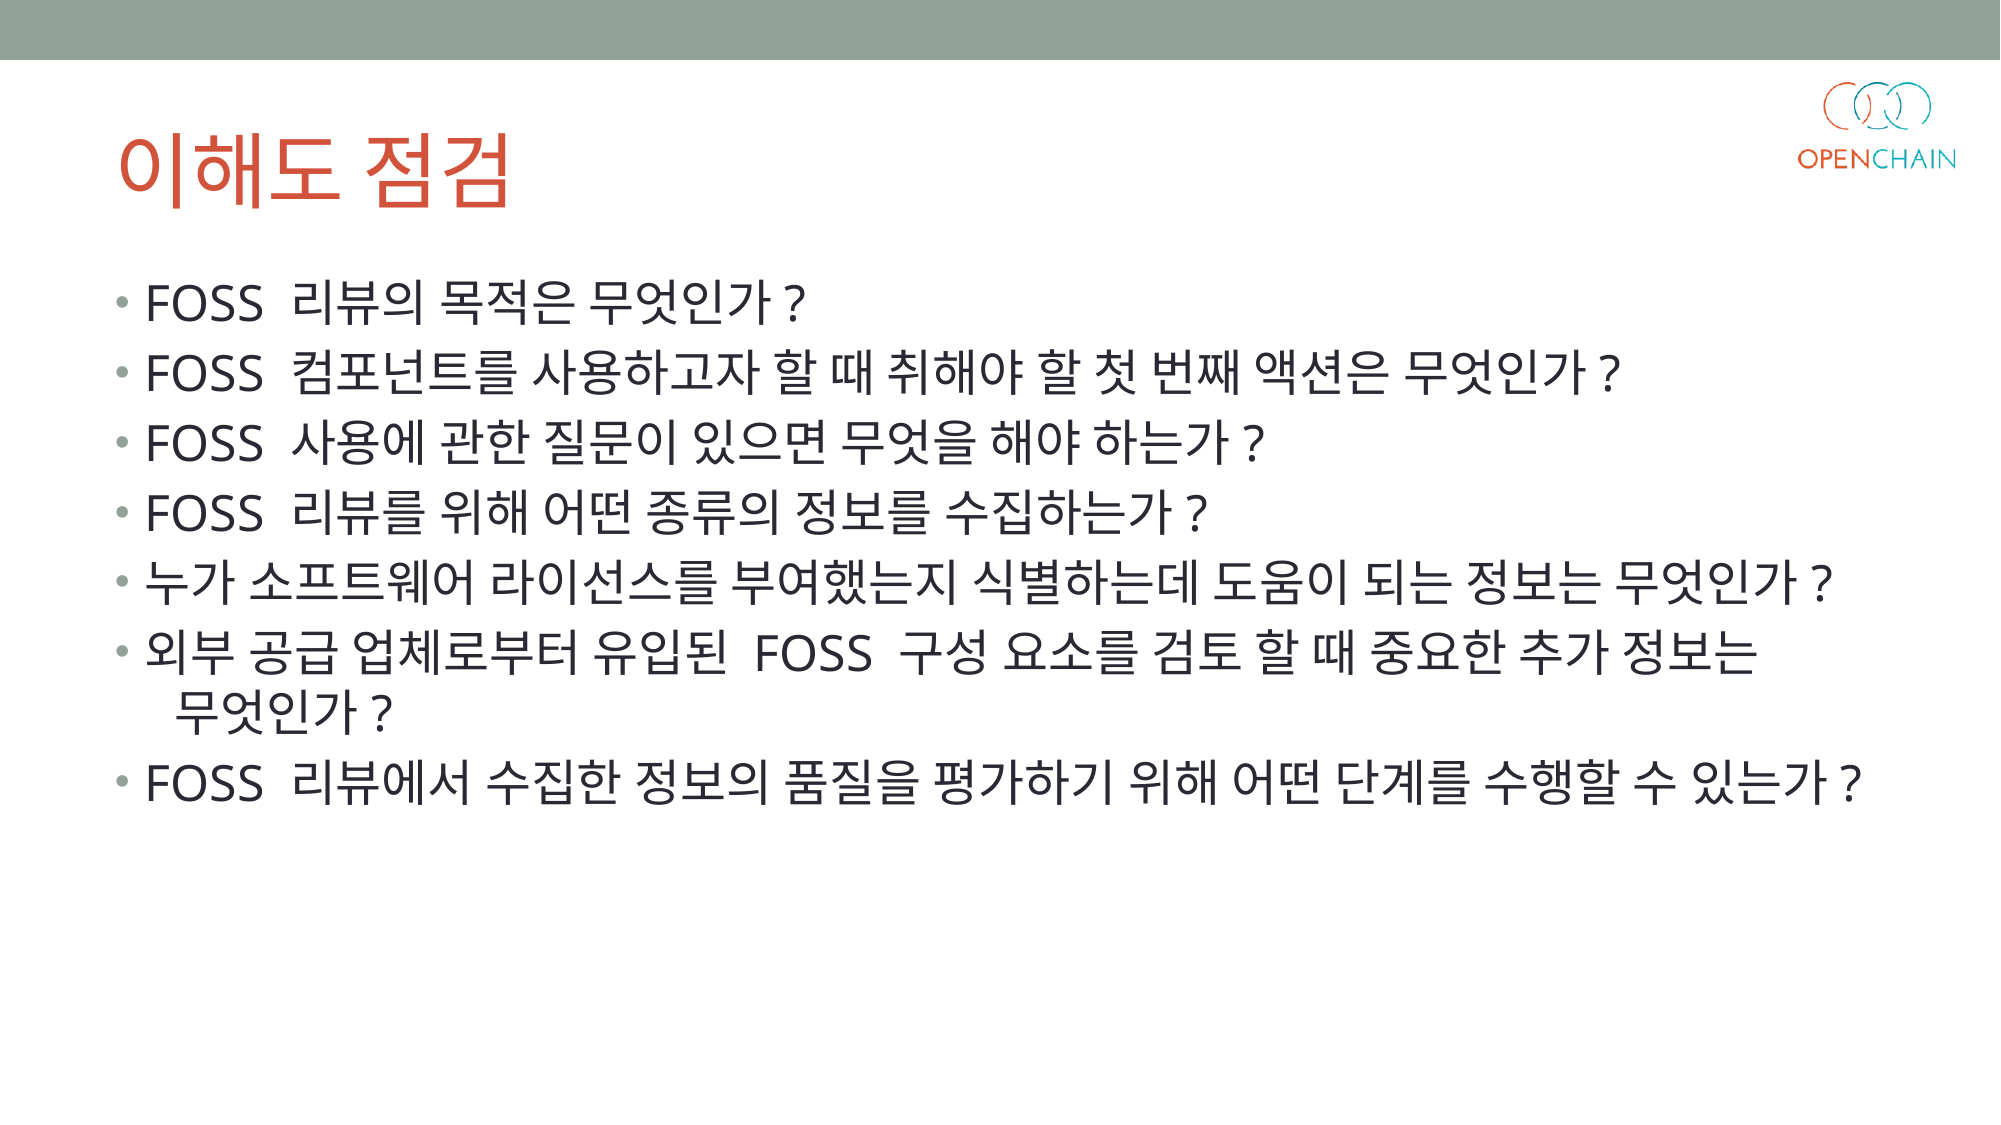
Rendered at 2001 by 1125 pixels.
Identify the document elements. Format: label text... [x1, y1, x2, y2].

title 이해도 점검 [99, 87, 1900, 251]
list FOSS 리뷰의 목적은 무엇인가? FOSS 컴포넌트를 사용하고자 할 때 취해야 할 첫 번째 액션은 무엇인가? FOSS 사용에 관한 질문이 있으면 무엇을 해야 하는가? FOSS 리뷰를 위해 어떤 종류의 정보를 수집하는가? 누가 소프트웨어 라이선스를 부여했는지 식별하는데 도움이 되는 정보는 무엇인가? 외부 공급 업체로부터 유입된 FOSS 구성 요소를 검토 할 때 중요한 추가 정보는 무엇인가? FOSS 리뷰에서 수집한 정보의 품질을 평가하기 위해 어떤 단계를 수행할 수 있는가? [99, 263, 1900, 1064]
